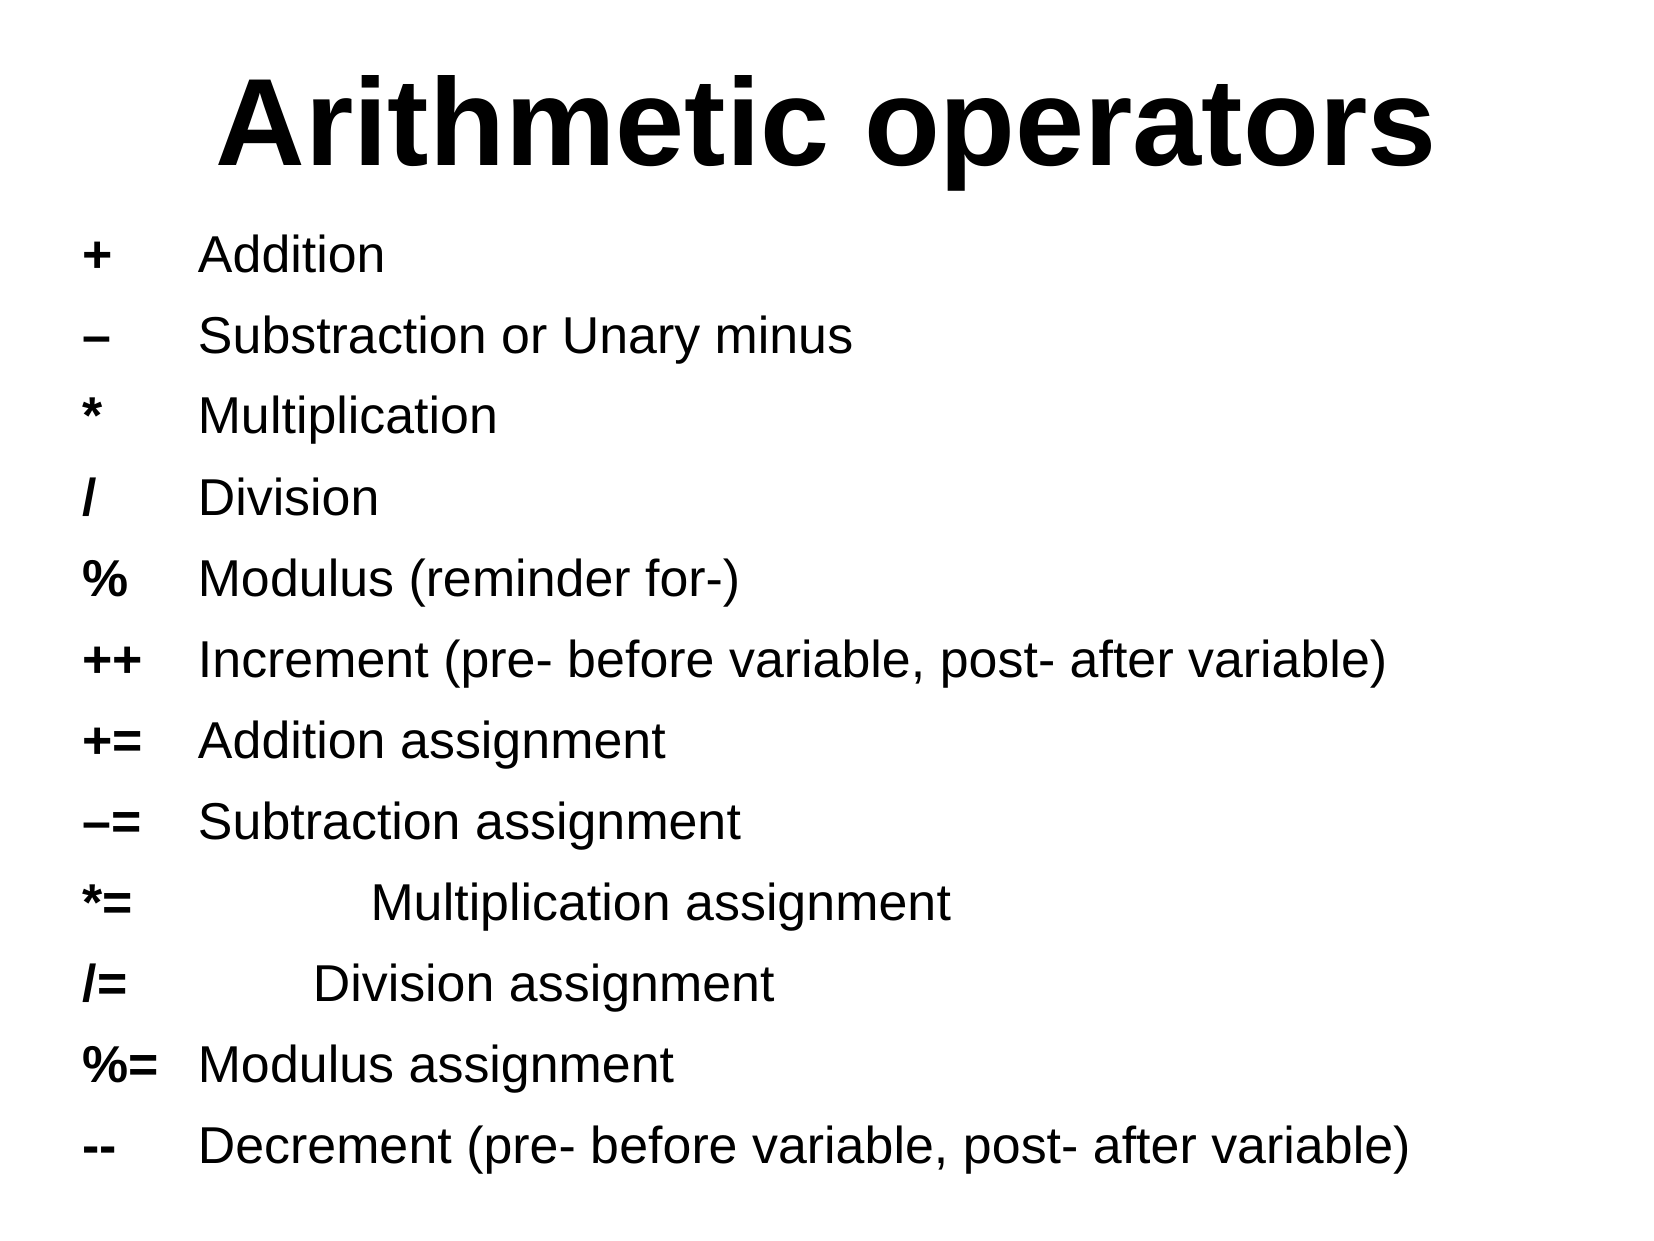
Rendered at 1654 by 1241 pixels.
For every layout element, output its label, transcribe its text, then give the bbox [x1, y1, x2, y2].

list + Addition – Substraction or Unary minus * Multiplication / Division % Modulus (reminder for-) ++ Increment (pre- before variable, post- after variable) += Addition assignment –= Subtraction assignment *= Multiplication assignment /= Division assignment %= Modulus assignment -- Decrement (pre- before variable, post- after variable) [82, 225, 1538, 1186]
title Arithmetic operators [82, 49, 1571, 196]
